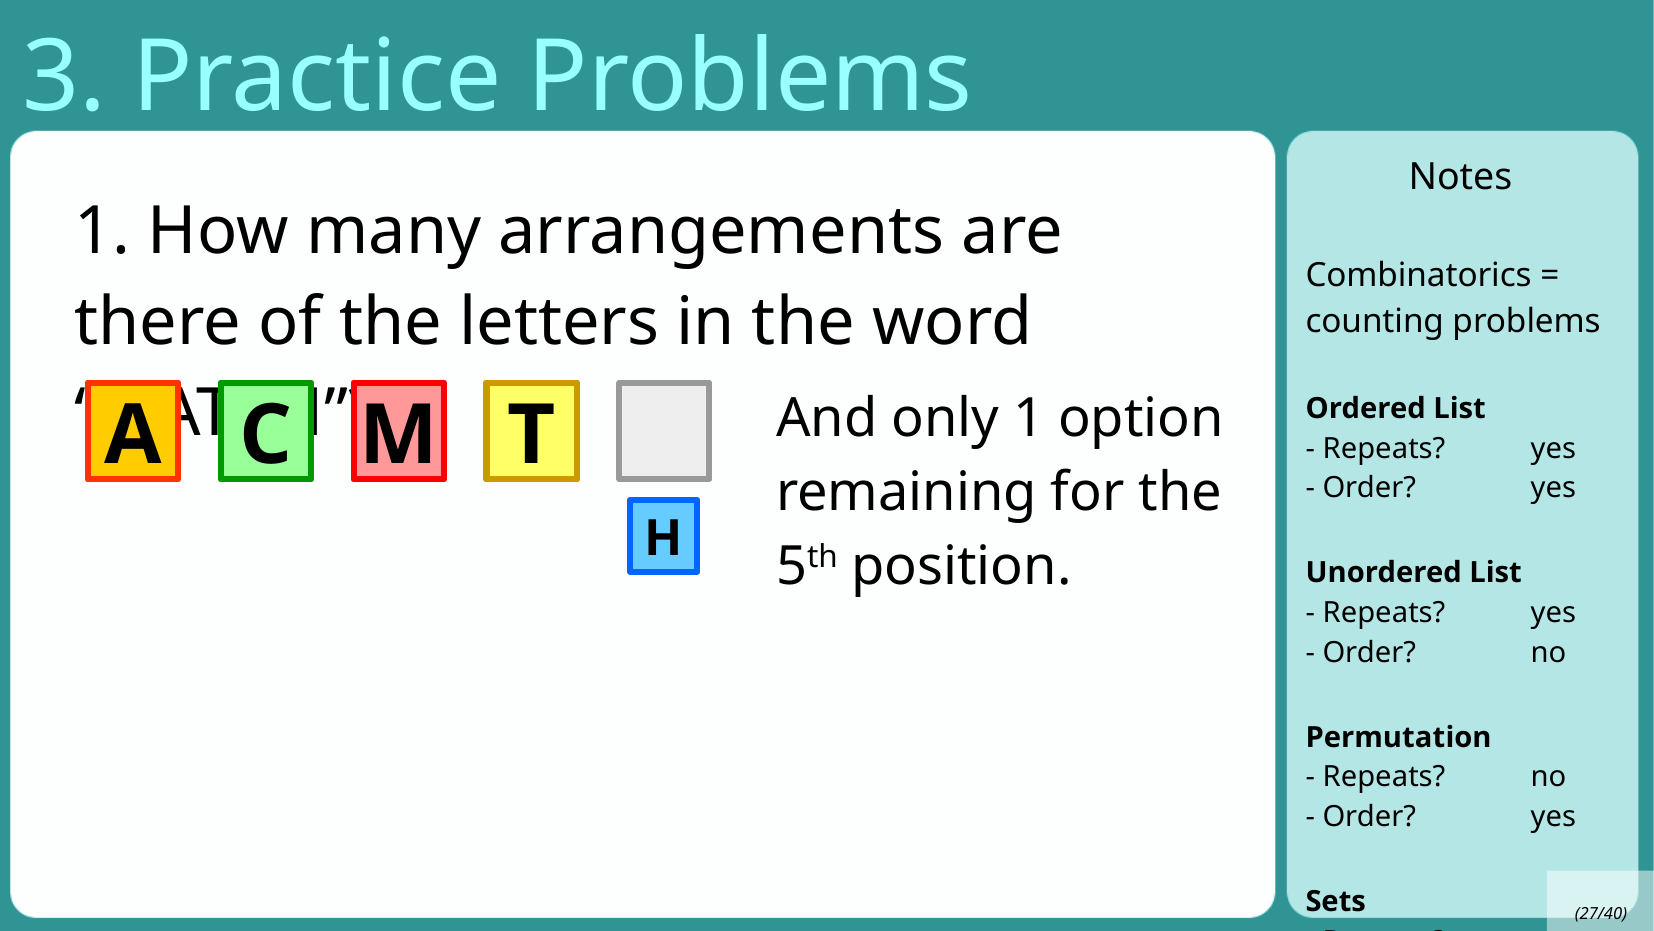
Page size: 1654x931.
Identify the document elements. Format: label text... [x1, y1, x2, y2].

text_box Notes Combinatorics = counting problems Ordered List - Repeats? yes - Order? yes Unordered List - Repeats? yes - Order? no Permutation - Repeats? no - Order? yes Sets - Repeats? no - Order? no [1290, 141, 1631, 858]
text_box C [220, 382, 311, 480]
picture [0, 0, 1654, 931]
title 3. Practice Problems [22, 13, 1511, 130]
text_box (<number>/40) [1546, 877, 1654, 931]
text_box And only 1 option remaining for the 5th position. [776, 378, 1249, 857]
text_box [619, 382, 710, 480]
text_box 1. How many arrangements are there of the letters in the word “MATCH”? [74, 182, 1244, 371]
text_box A [87, 382, 178, 480]
text_box H [630, 499, 698, 572]
text_box T [486, 382, 577, 480]
text_box M [353, 382, 444, 480]
